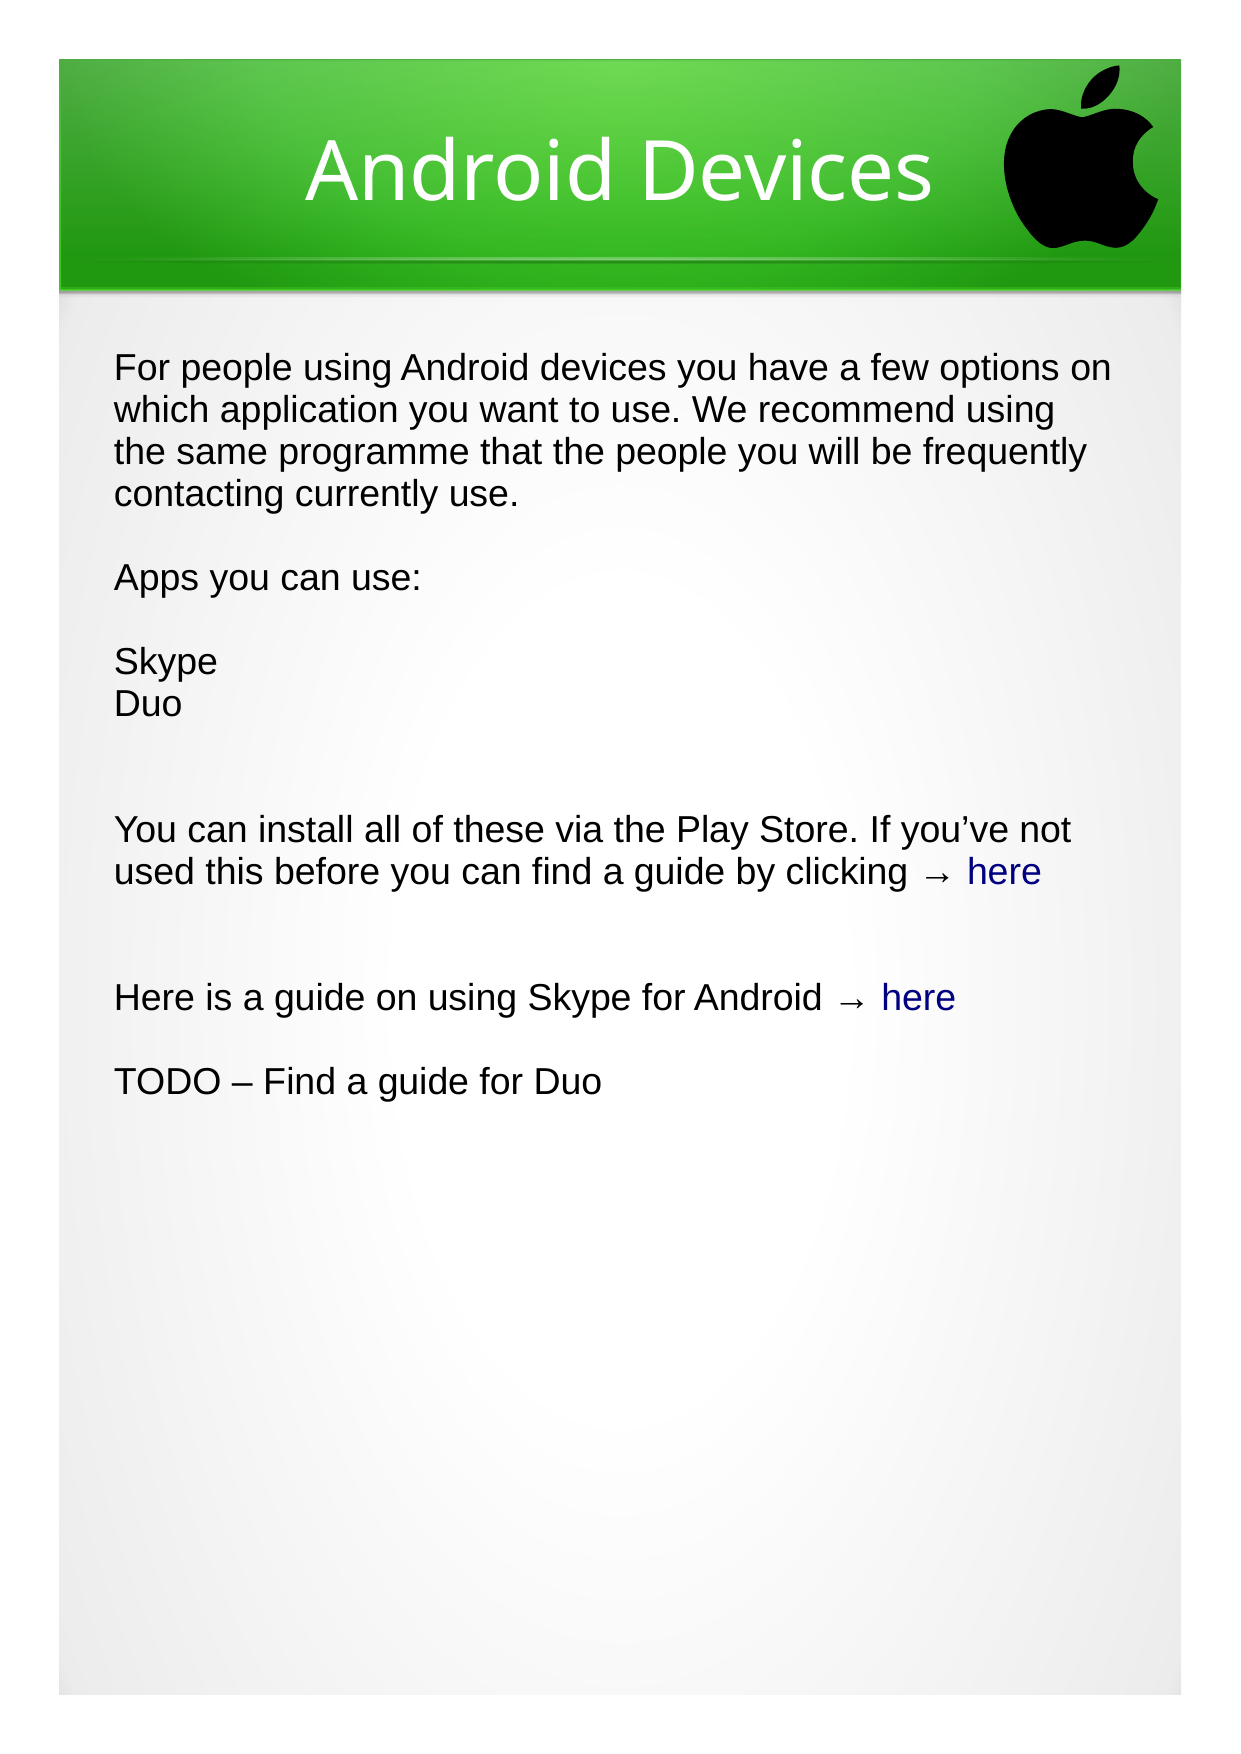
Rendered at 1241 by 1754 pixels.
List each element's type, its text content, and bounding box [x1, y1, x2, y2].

title Android Devices [115, 74, 1125, 262]
text_box For people using Android devices you have a few options on which application you want to use. We recommend using the same programme that the people you will be frequently contacting currently use. Apps you can use: Skype Duo You can install all of these via the Play Store. If you’ve not used this before you can find a guide by clicking → here Here is a guide on using Skype for Android → here TODO – Find a guide for Duo [99, 339, 1127, 1405]
picture [59, 59, 1182, 1695]
